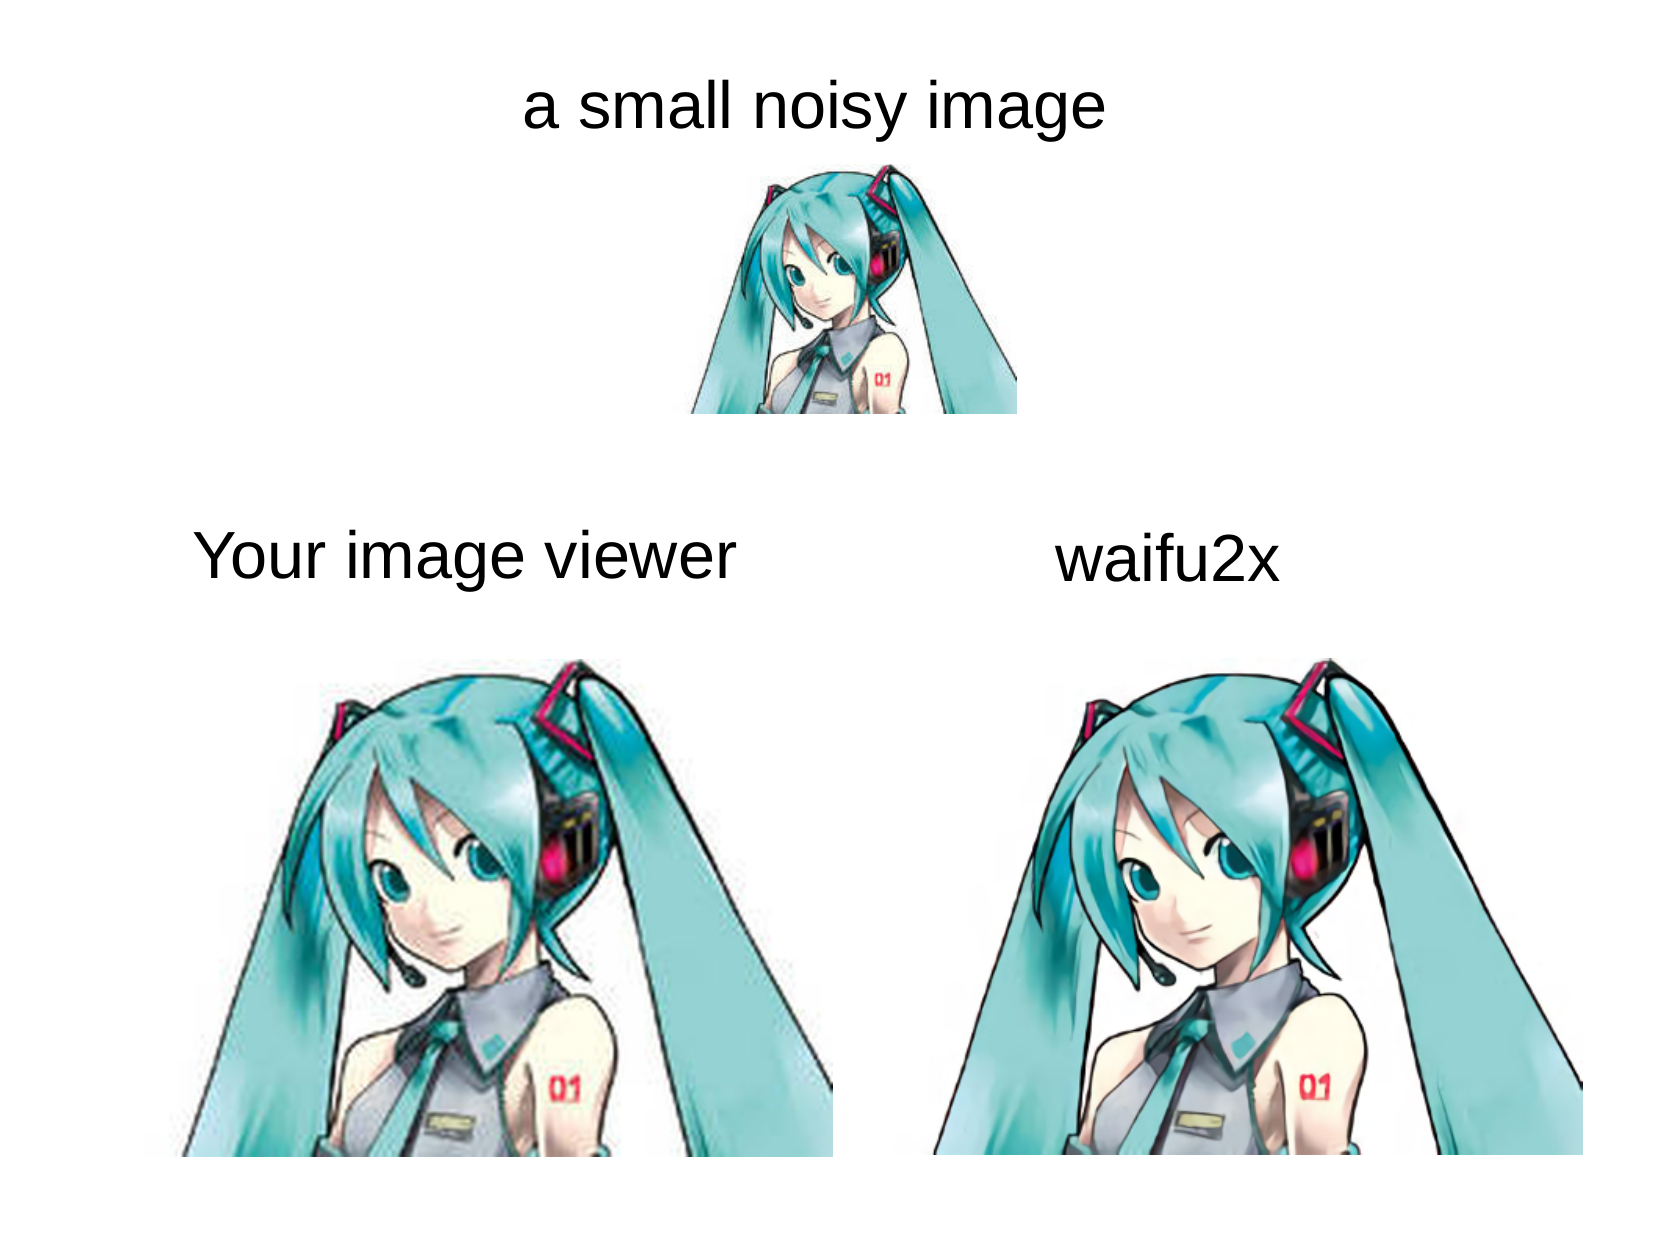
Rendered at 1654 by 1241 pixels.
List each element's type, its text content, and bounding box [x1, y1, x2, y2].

text_box waifu2x [870, 504, 1466, 613]
text_box Your image viewer [90, 480, 841, 631]
picture [120, 659, 833, 1157]
picture [870, 658, 1583, 1156]
picture [660, 164, 1017, 414]
subtitle a small noisy image [59, 30, 1571, 181]
